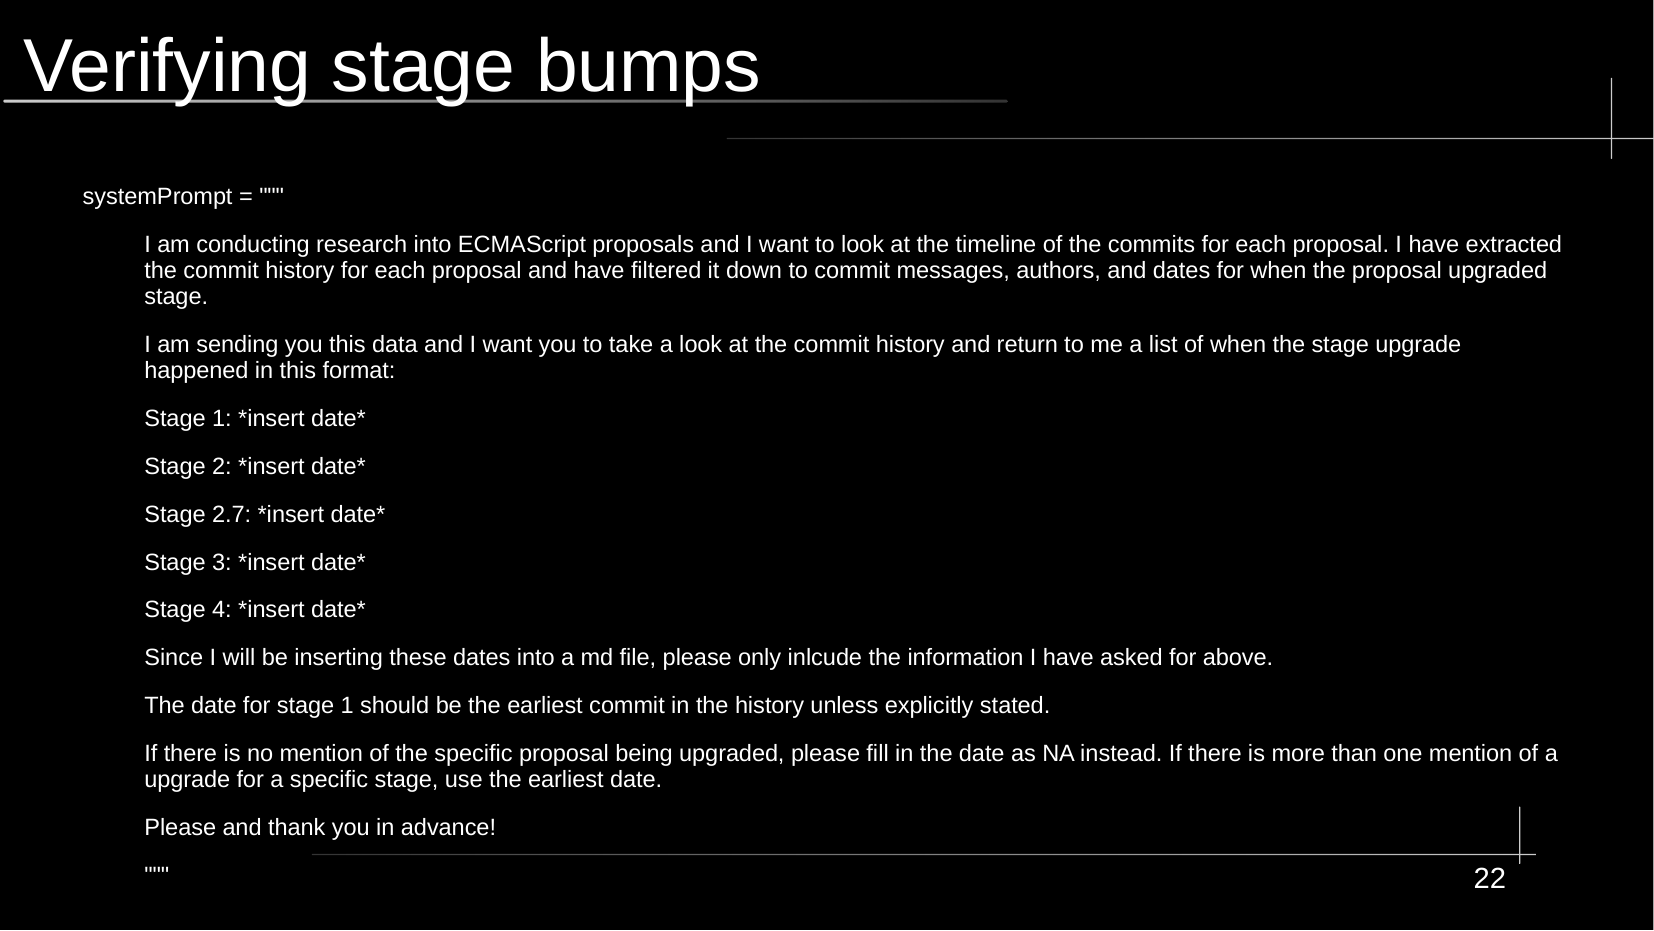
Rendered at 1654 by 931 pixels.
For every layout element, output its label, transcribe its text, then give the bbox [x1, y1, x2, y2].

title Verifying stage bumps [23, 11, 1589, 119]
list systemPrompt = """ I am conducting research into ECMAScript proposals and I want to look at the timeline of the commits for each proposal. I have extracted the commit history for each proposal and have filtered it down to commit messages, authors, and dates for when the proposal upgraded stage. I am sending you this data and I want you to take a look at the commit history and return to me a list of when the stage upgrade happened in this format: Stage 1: *insert date* Stage 2: *insert date* Stage 2.7: *insert date* Stage 3: *insert date* Stage 4: *insert date* Since I will be inserting these dates into a md file, please only inlcude the information I have asked for above. The date for stage 1 should be the earliest commit in the history unless explicitly stated. If there is no mention of the specific proposal being upgraded, please fill in the date as NA instead. If there is more than one mention of a upgrade for a specific stage, use the earliest date. Please and thank you in advance! """ [82, 183, 1571, 892]
